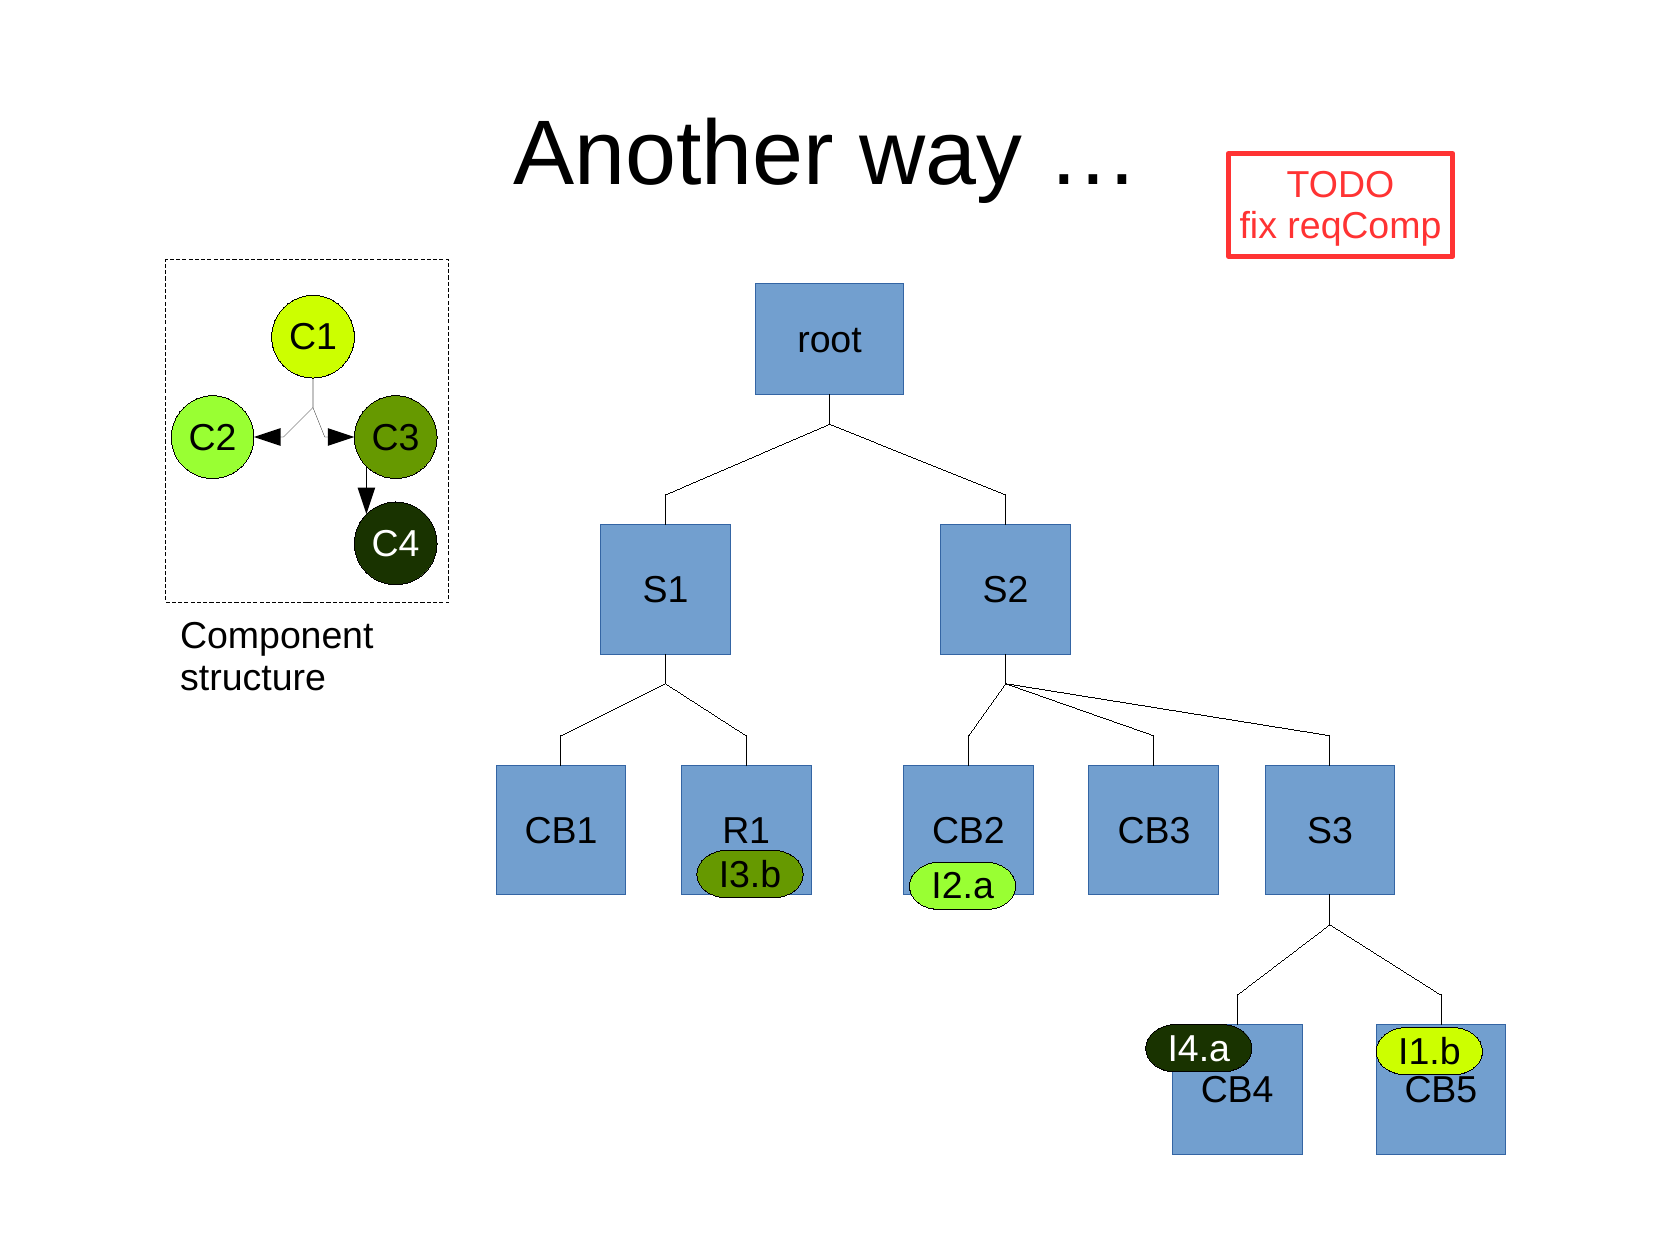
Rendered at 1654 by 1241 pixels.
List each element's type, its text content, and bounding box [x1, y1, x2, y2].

text_box CB4 [1172, 1024, 1303, 1155]
text_box C1 [271, 295, 355, 378]
text_box Component structure [165, 606, 389, 706]
text_box S2 [940, 524, 1071, 655]
text_box I1.b [1376, 1027, 1483, 1075]
text_box root [755, 283, 904, 395]
text_box C2 [171, 395, 254, 479]
title Another way … [82, 49, 1571, 257]
text_box I2.a [909, 862, 1016, 910]
text_box CB5 [1376, 1024, 1506, 1155]
text_box CB2 [903, 765, 1034, 895]
text_box I4.a [1145, 1024, 1252, 1072]
text_box CB3 [1088, 765, 1219, 895]
text_box S3 [1265, 765, 1395, 895]
text_box I3.b [696, 850, 804, 898]
text_box S1 [600, 524, 731, 655]
text_box R1 [681, 765, 812, 895]
text_box TODO fix reqComp [1228, 153, 1453, 257]
text_box C4 [354, 501, 438, 585]
text_box C3 [354, 395, 438, 479]
text_box CB1 [496, 765, 626, 895]
